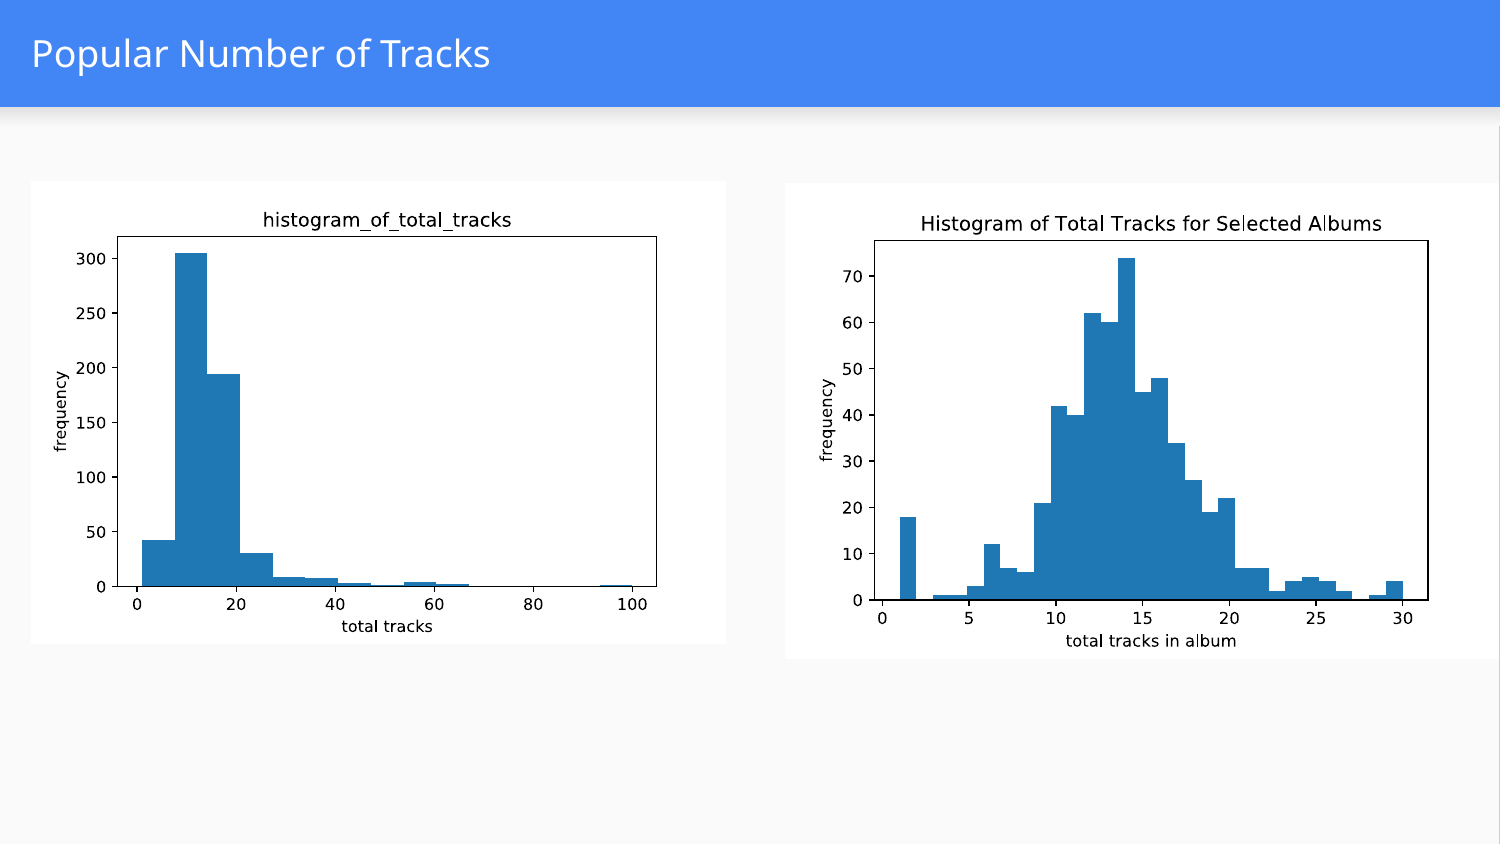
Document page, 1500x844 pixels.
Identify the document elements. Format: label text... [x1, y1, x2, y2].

title Popular Number of Tracks [16, 2, 1464, 102]
picture [30, 180, 727, 646]
picture [784, 182, 1500, 661]
